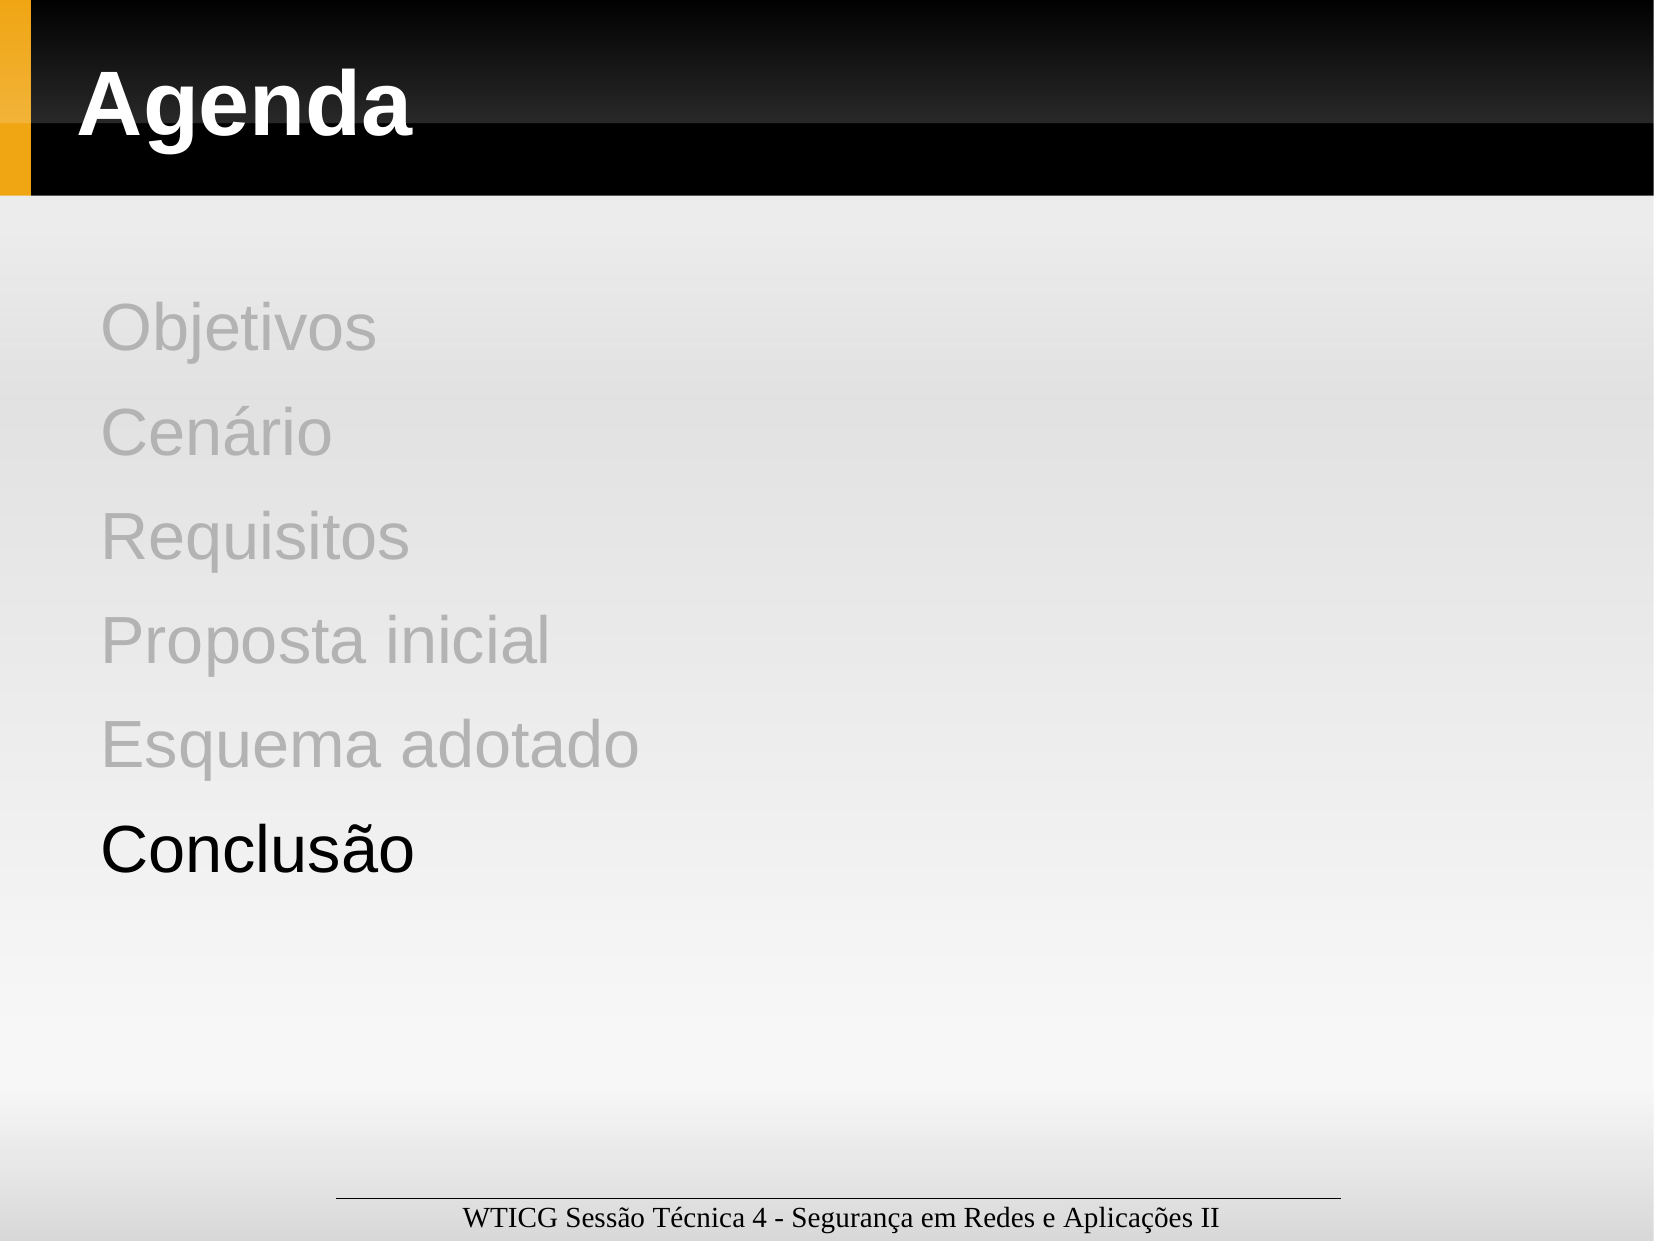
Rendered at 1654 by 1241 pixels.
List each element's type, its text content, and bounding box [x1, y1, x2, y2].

list Objetivos Cenário Requisitos Proposta inicial Esquema adotado Conclusão [82, 290, 1571, 1094]
picture [0, 0, 1654, 1241]
title Agenda [76, 0, 1565, 208]
